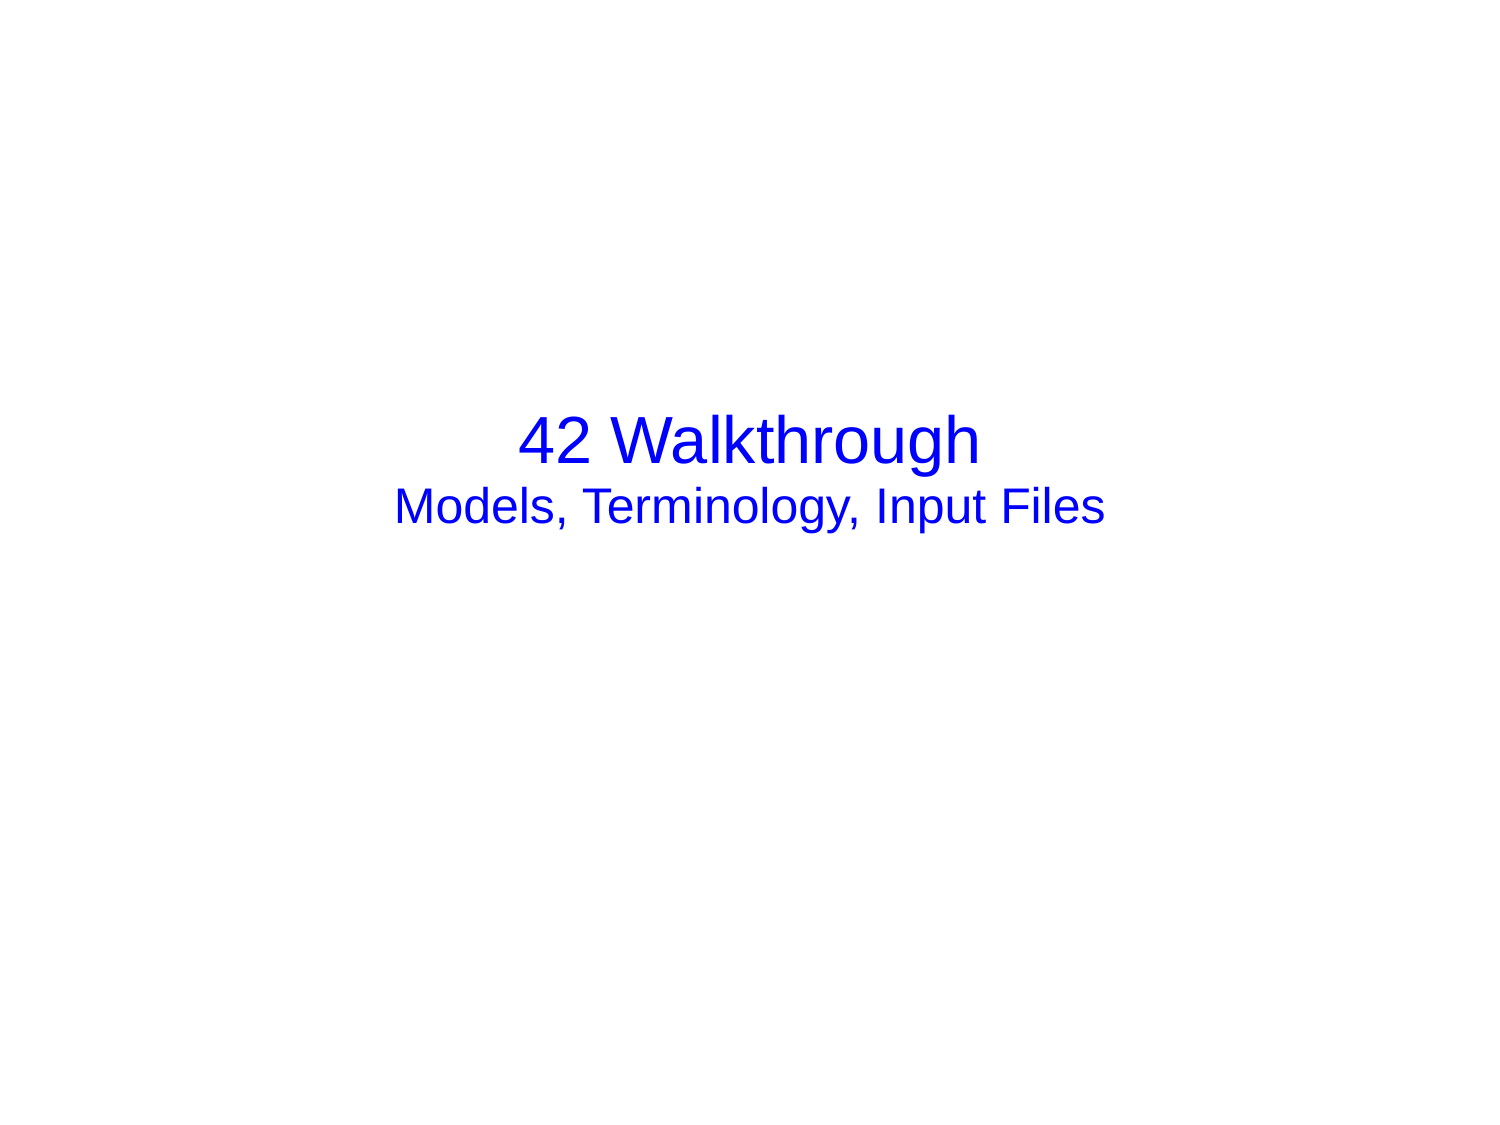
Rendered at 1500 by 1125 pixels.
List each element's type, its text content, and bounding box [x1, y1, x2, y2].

title 42 Walkthrough Models, Terminology, Input Files [112, 367, 1388, 571]
